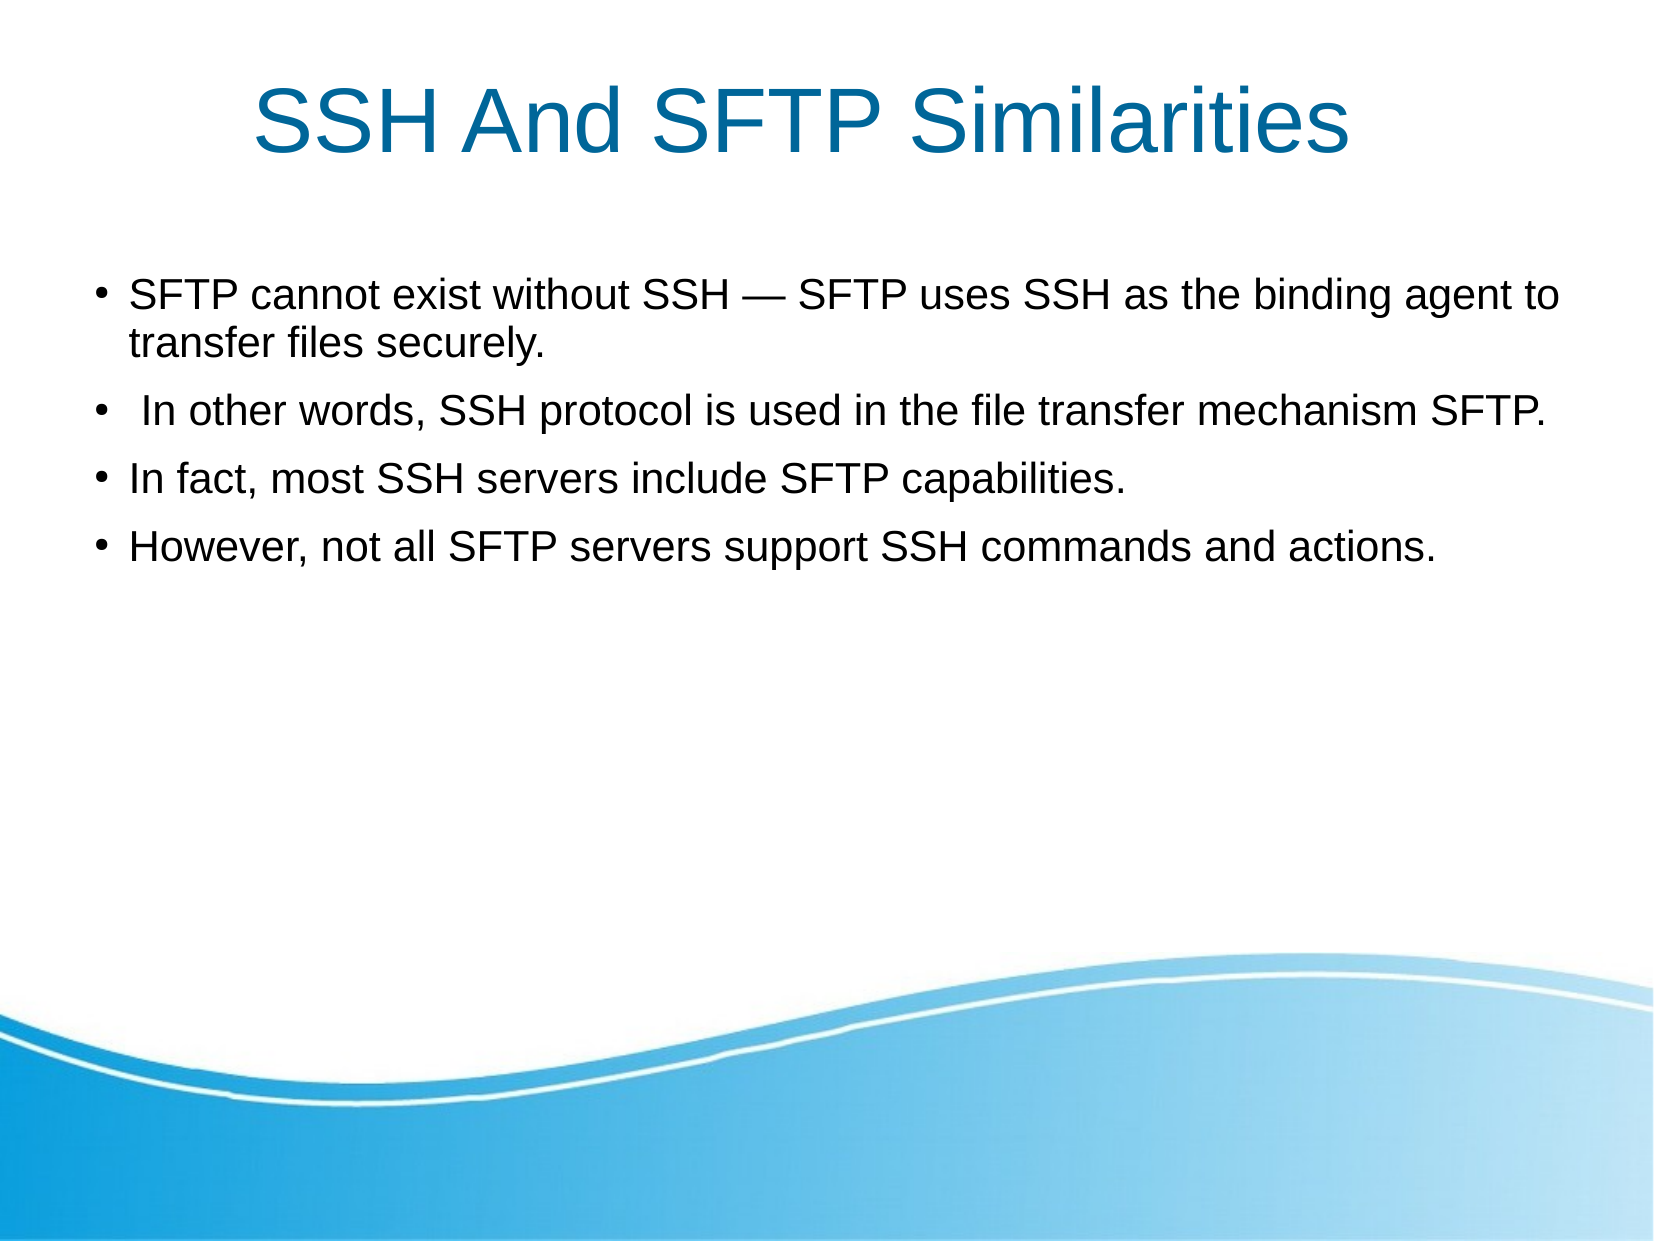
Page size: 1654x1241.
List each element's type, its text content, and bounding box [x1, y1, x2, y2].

list SFTP cannot exist without SSH — SFTP uses SSH as the binding agent to transfer files securely. In other words, SSH protocol is used in the file transfer mechanism SFTP. In fact, most SSH servers include SFTP capabilities. However, not all SFTP servers support SSH commands and actions. [82, 270, 1571, 615]
picture [0, 952, 1654, 1241]
title SSH And SFTP Similarities [59, 17, 1548, 225]
